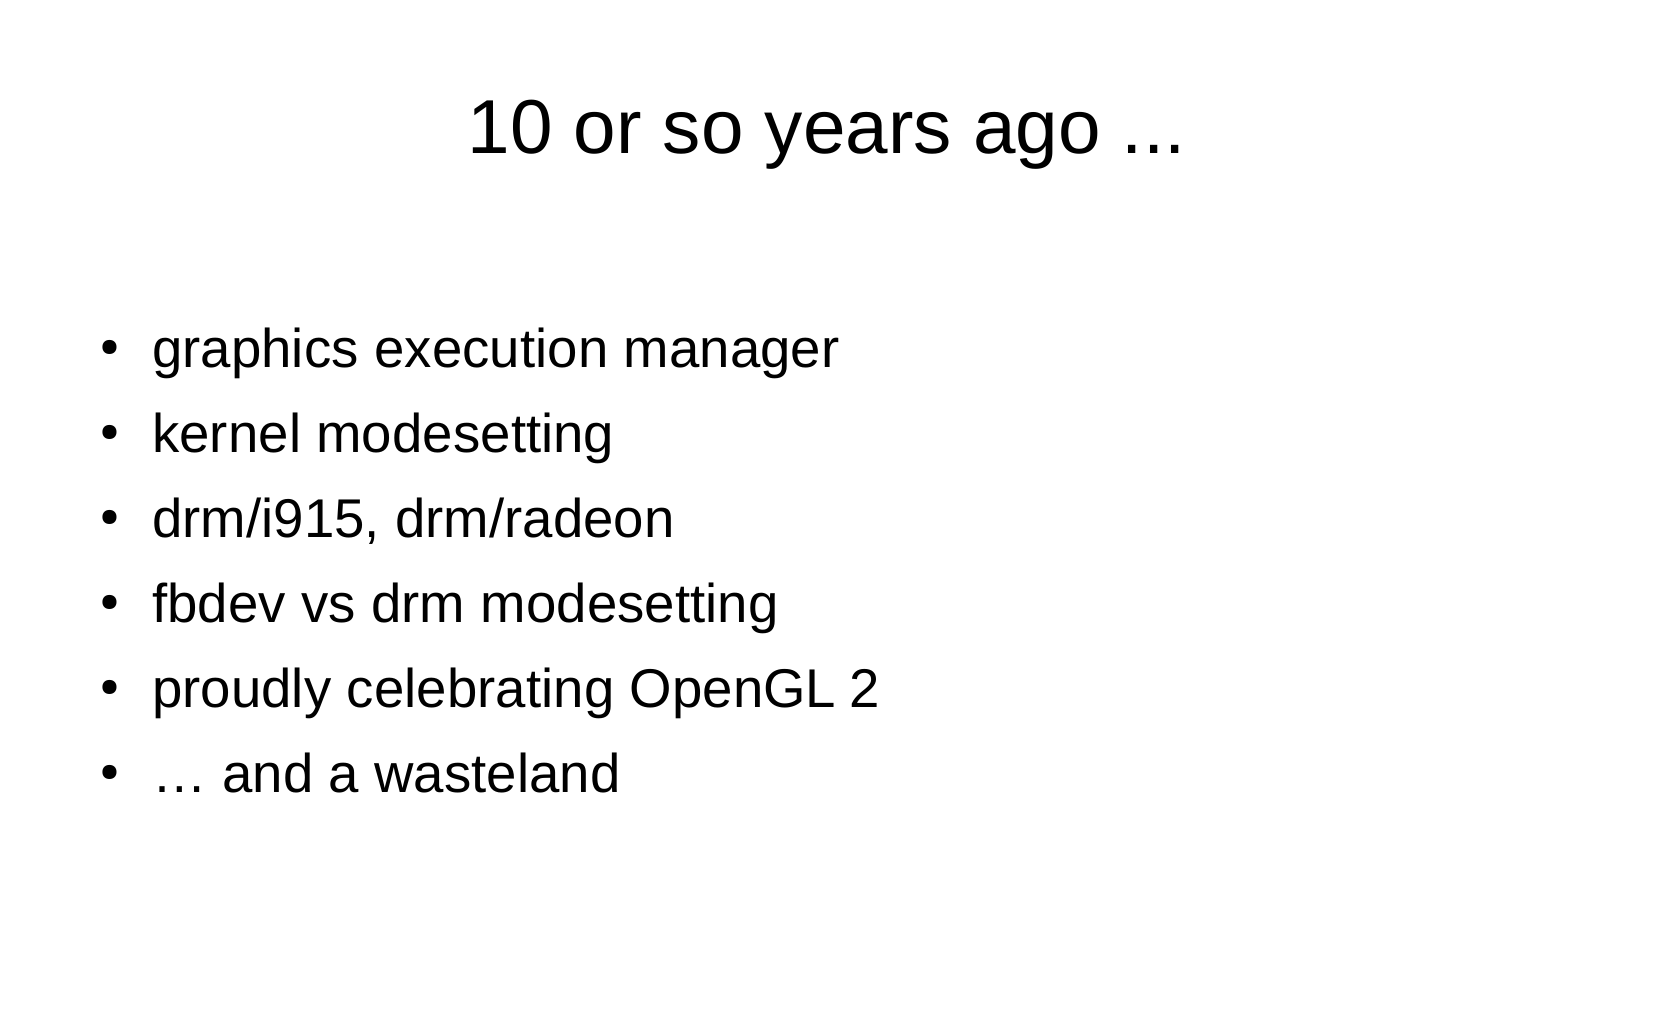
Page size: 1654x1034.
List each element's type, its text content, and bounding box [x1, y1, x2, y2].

list graphics execution manager kernel modesetting drm/i915, drm/radeon fbdev vs drm modesetting proudly celebrating OpenGL 2 … and a wasteland [82, 317, 1571, 809]
title 10 or so years ago ... [82, 41, 1571, 214]
